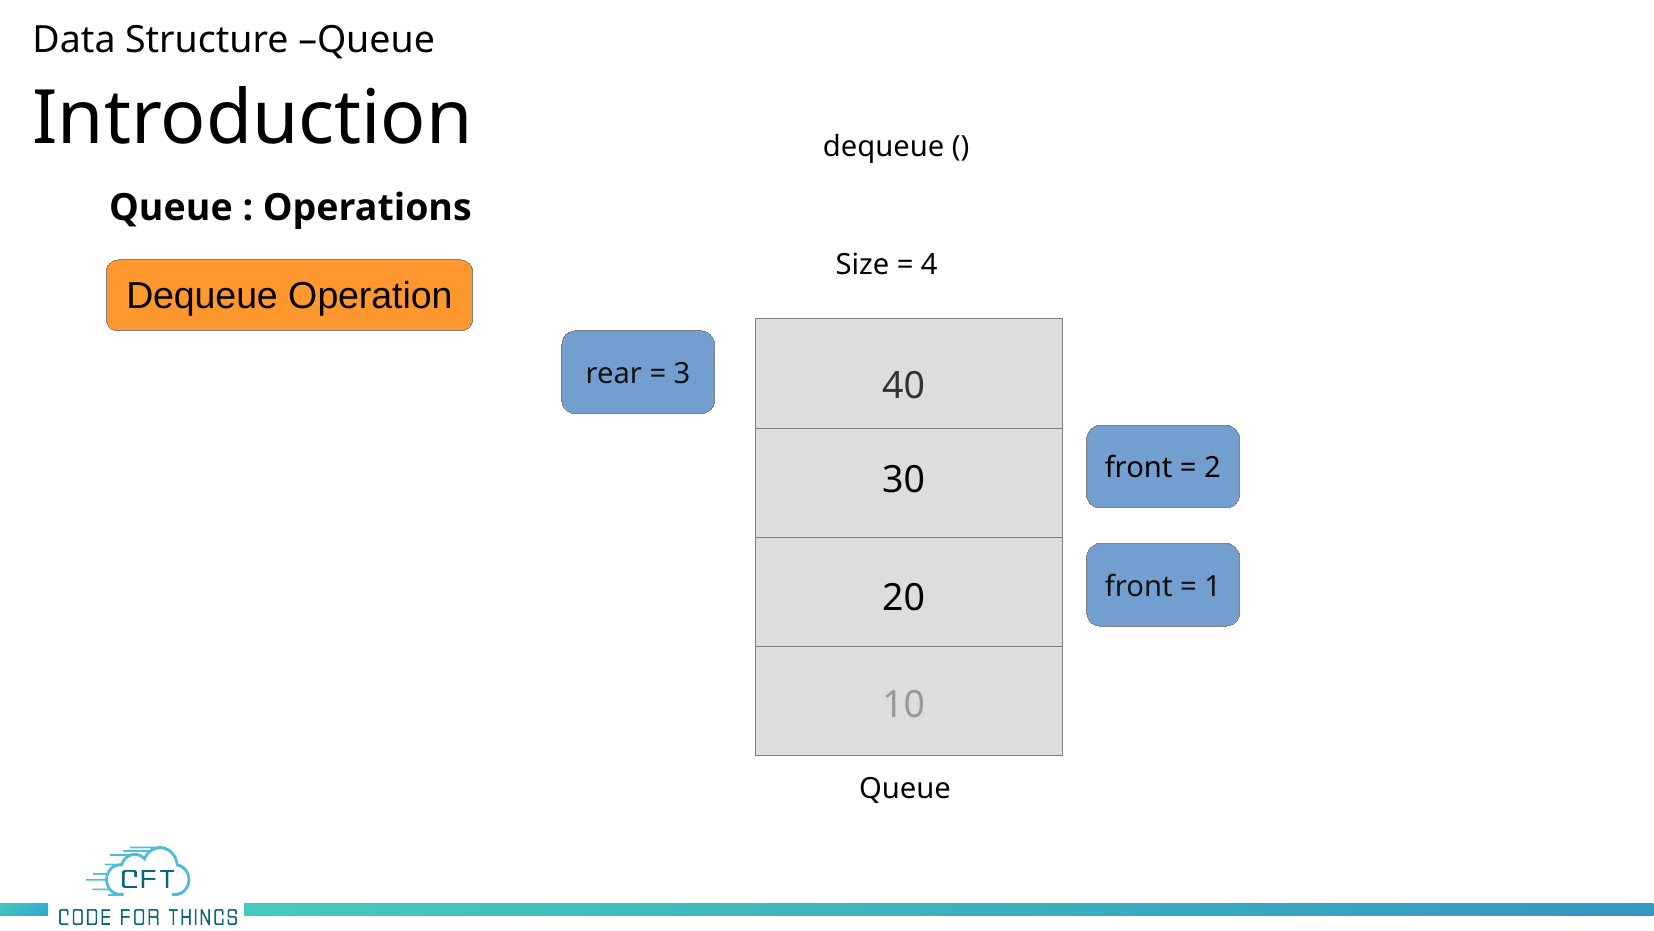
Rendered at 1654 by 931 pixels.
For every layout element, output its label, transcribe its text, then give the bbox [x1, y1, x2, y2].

text_box 30 [826, 437, 981, 520]
text_box rear = 3 [561, 330, 715, 414]
text_box Dequeue Operation [106, 259, 473, 331]
text_box dequeue () [785, 118, 1041, 168]
text_box 40 [826, 342, 981, 426]
text_box 10 [826, 661, 981, 745]
text_box [755, 318, 1063, 756]
text_box front = 1 [1086, 543, 1240, 627]
text_box 20 [826, 555, 981, 638]
picture [59, 846, 237, 925]
text_box front = 2 [1086, 425, 1240, 508]
title Data Structure –Queue Introduction [32, 12, 1184, 166]
text_box Size = 4 [820, 236, 1009, 286]
text_box Queue : Operations [23, 173, 615, 243]
text_box Queue [844, 759, 971, 810]
